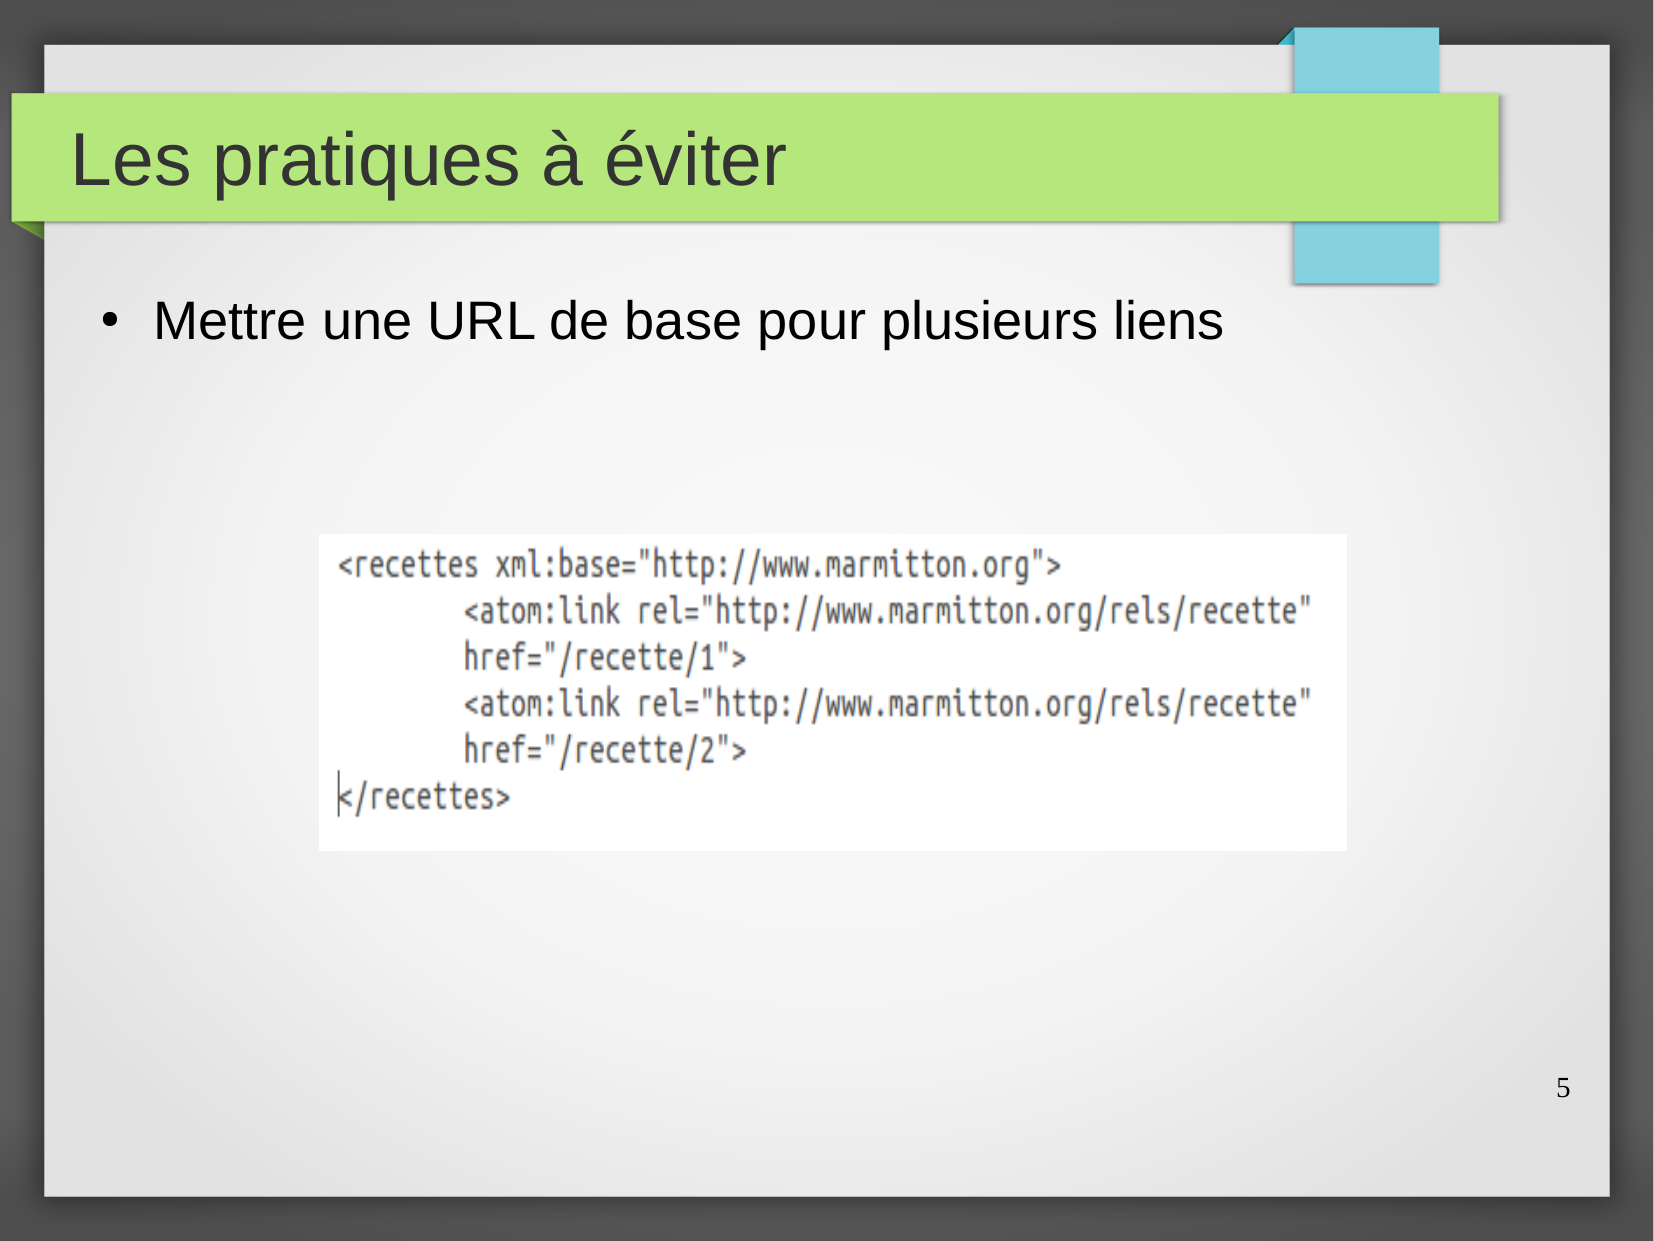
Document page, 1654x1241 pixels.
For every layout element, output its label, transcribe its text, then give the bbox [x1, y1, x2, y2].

title Les pratiques à éviter [70, 106, 1229, 213]
list Mettre une URL de base pour plusieurs liens [82, 290, 1571, 1010]
picture [0, 0, 1654, 1241]
